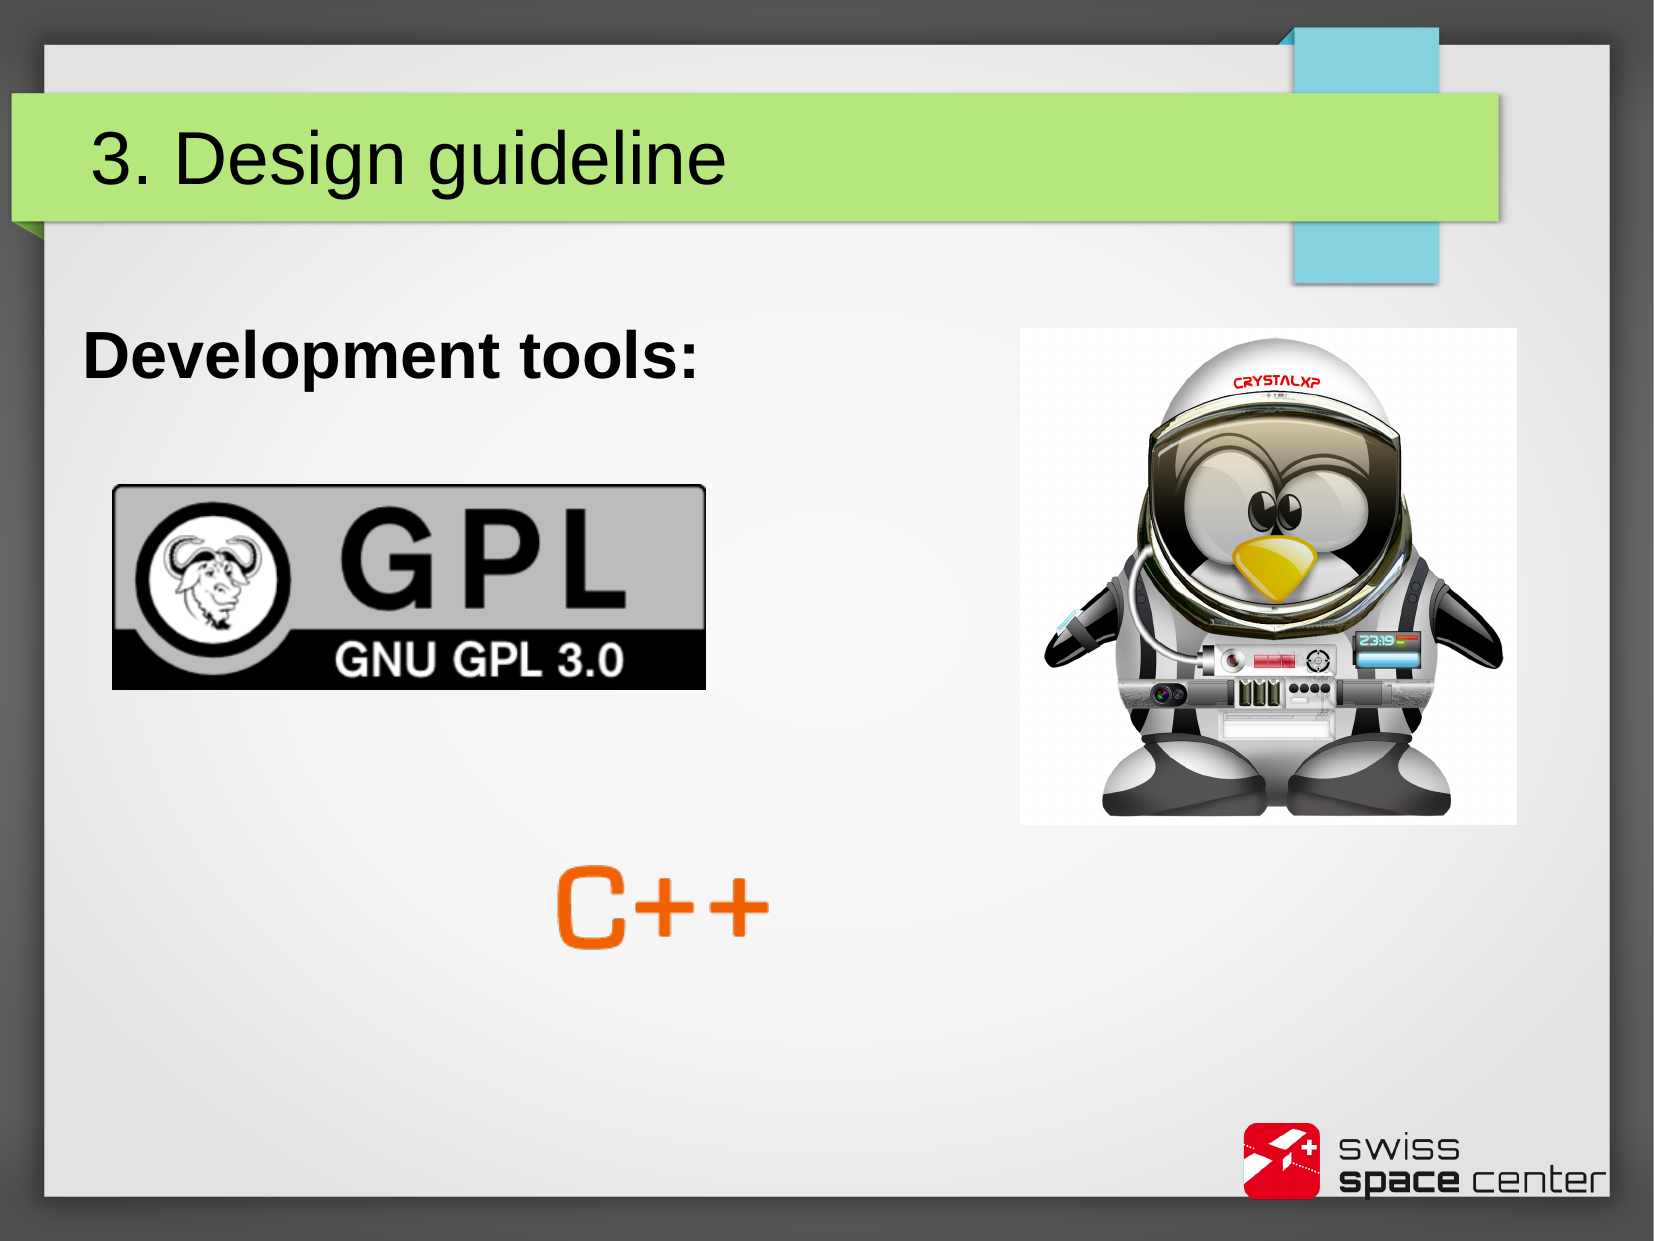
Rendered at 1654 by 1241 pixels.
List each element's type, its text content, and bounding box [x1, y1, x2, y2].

subtitle Development tools: [82, 295, 1571, 1015]
picture [0, 0, 1654, 1241]
title 3. Design guideline [90, 99, 1426, 218]
